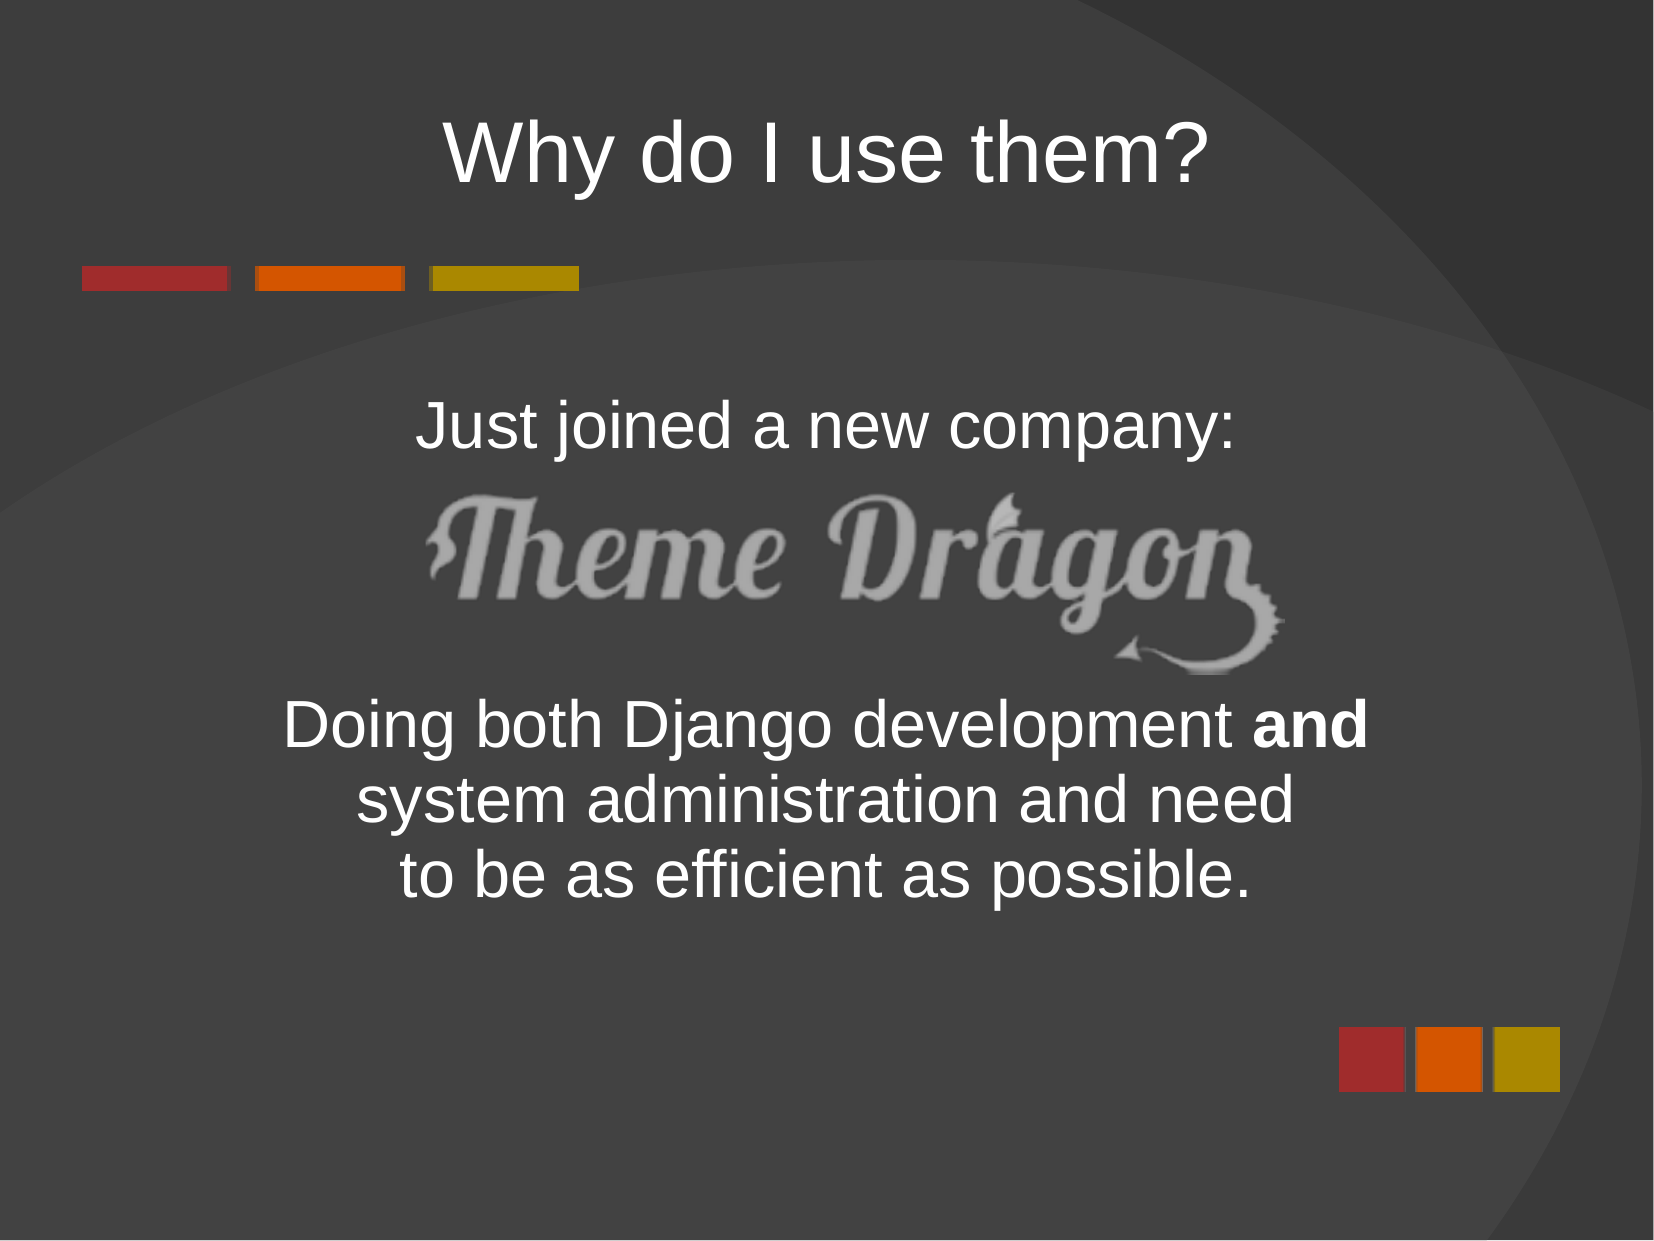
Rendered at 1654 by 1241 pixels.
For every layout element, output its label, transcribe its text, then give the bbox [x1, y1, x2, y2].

subtitle Just joined a new company: Doing both Django development and system administration and need to be as efficient as possible. [82, 290, 1571, 1010]
picture [82, 266, 579, 290]
title Why do I use them? [82, 49, 1571, 257]
picture [1339, 1027, 1560, 1092]
picture [420, 484, 1285, 676]
